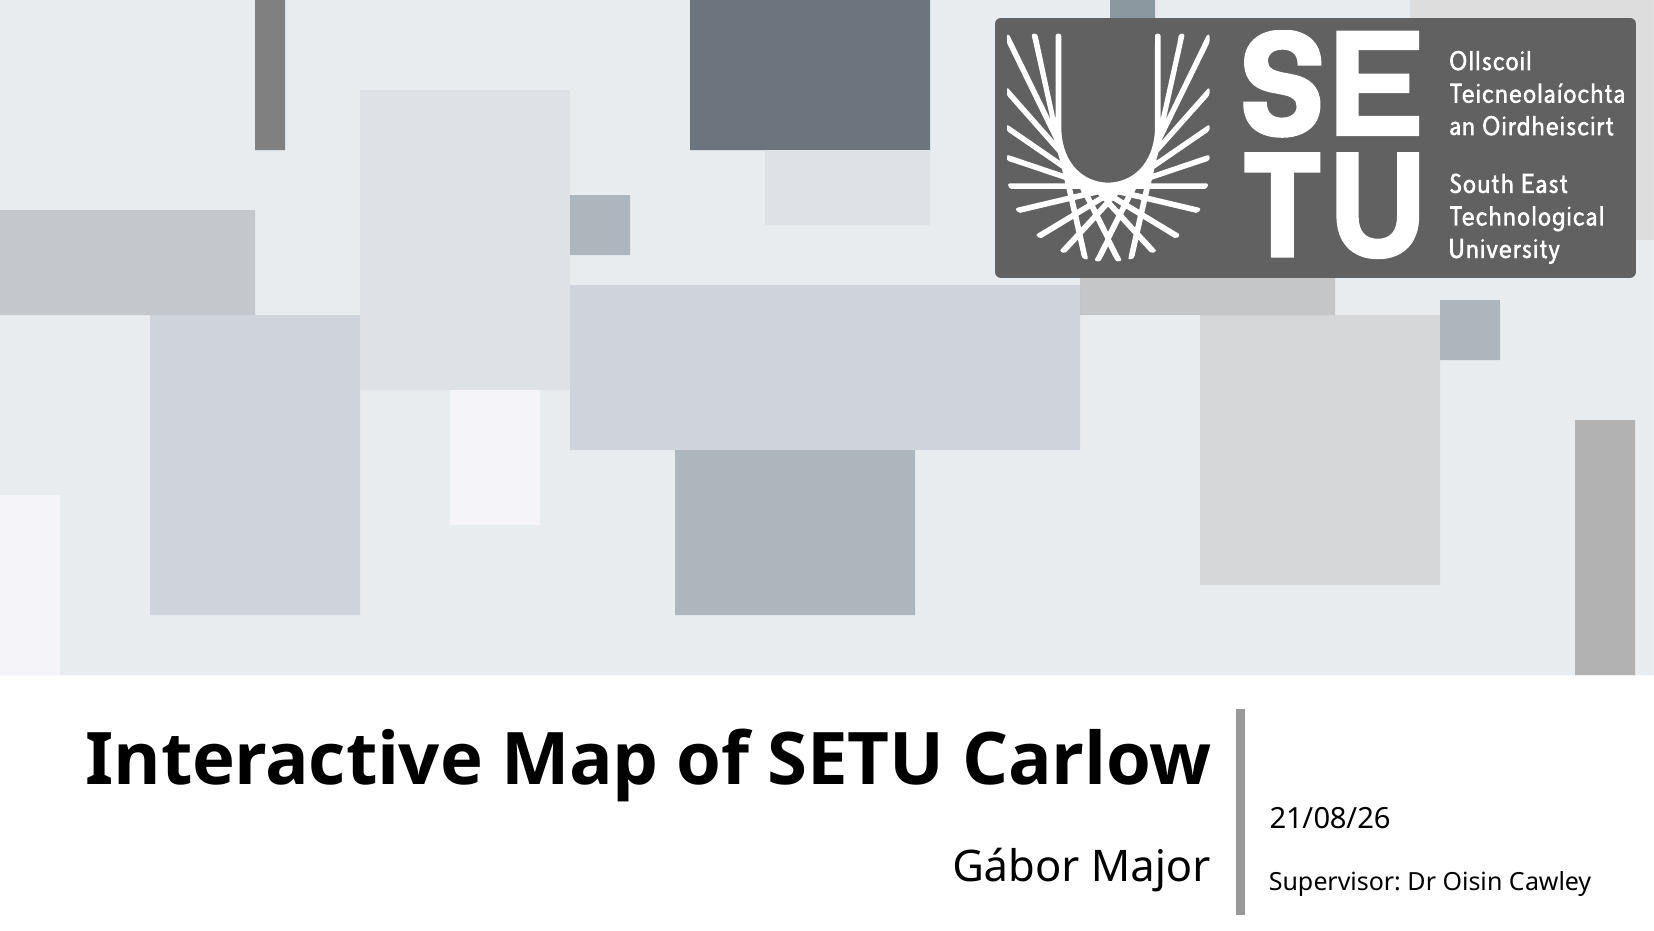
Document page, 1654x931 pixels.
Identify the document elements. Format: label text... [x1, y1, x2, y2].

text_box Supervisor: Dr Oisin Cawley [1254, 856, 1609, 907]
subtitle Gábor Major [59, 835, 1211, 895]
title Interactive Map of SETU Carlow [59, 694, 1211, 819]
picture [1006, 29, 1625, 266]
